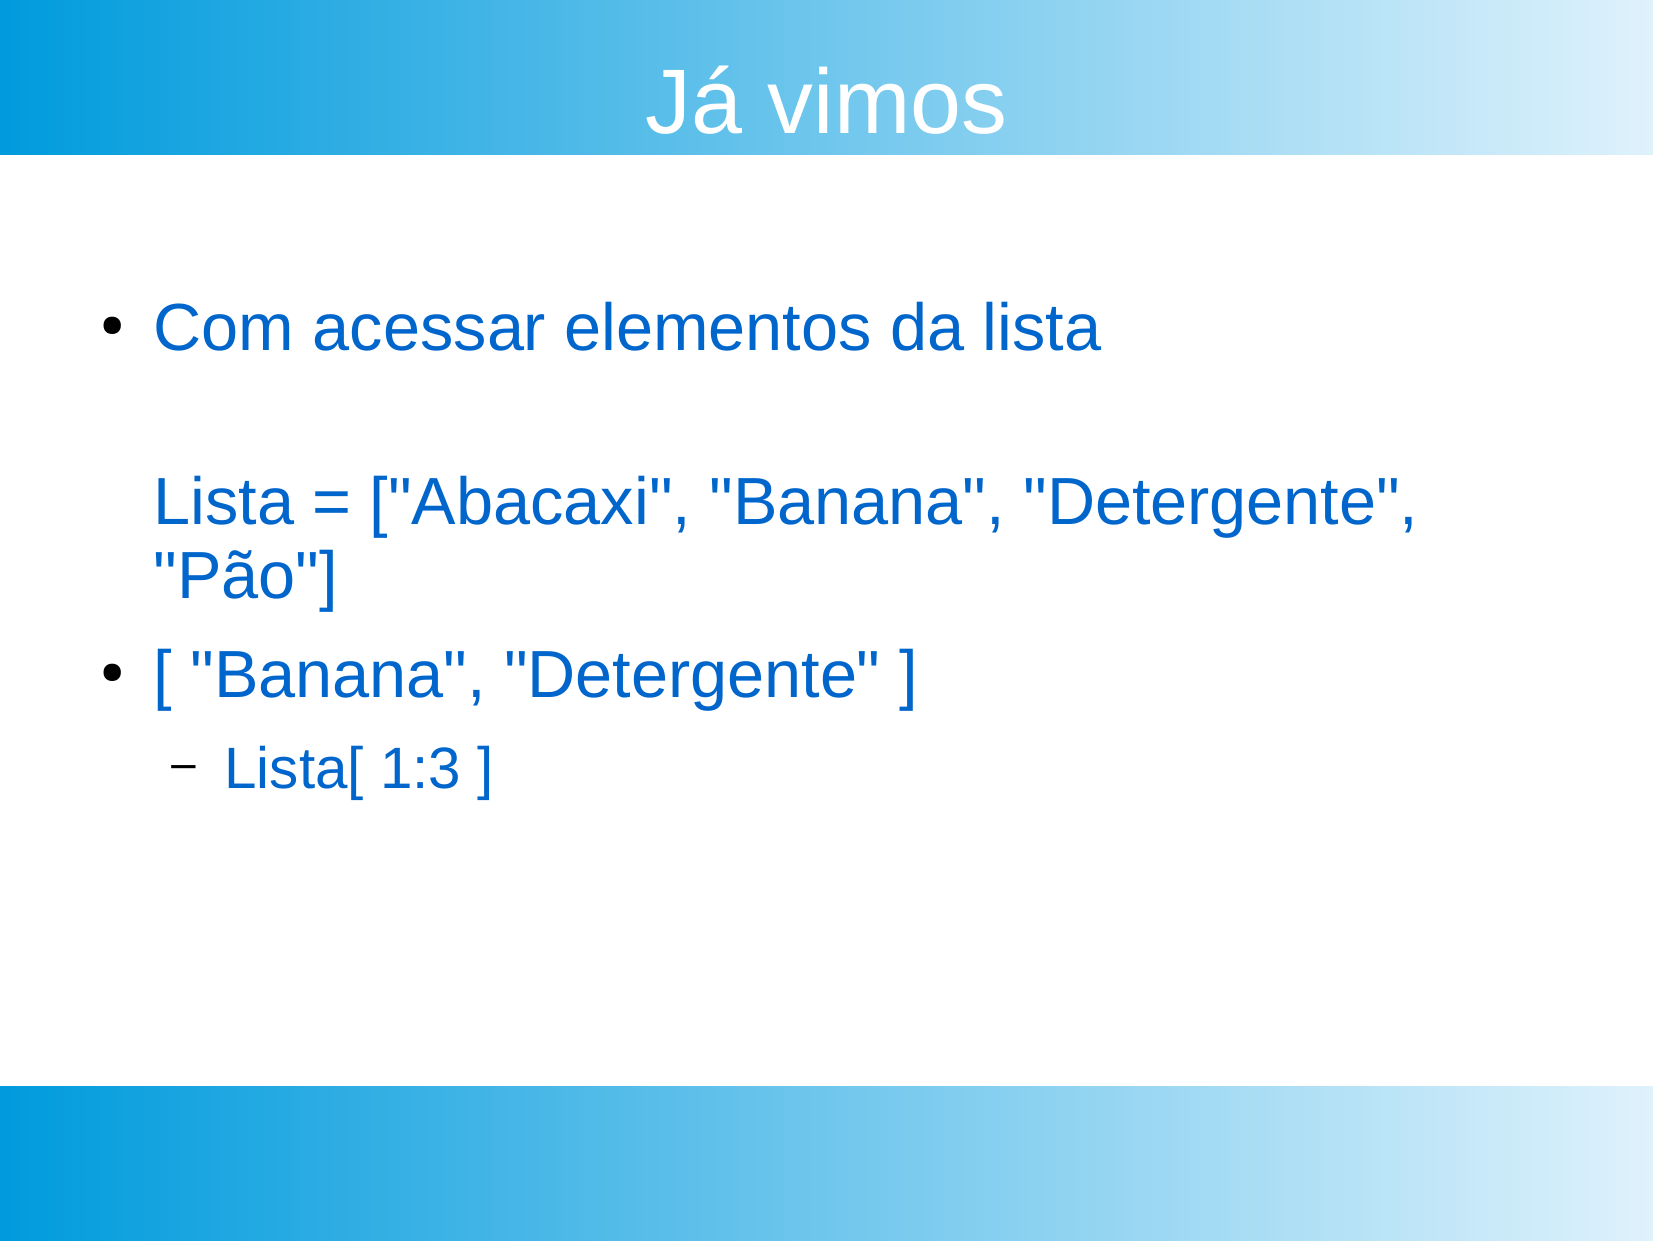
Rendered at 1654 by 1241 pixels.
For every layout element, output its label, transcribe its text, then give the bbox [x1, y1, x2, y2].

title Já vimos [82, 49, 1571, 155]
list Com acessar elementos da lista Lista = ["Abacaxi", "Banana", "Detergente", "Pão"] [ "Banana", "Detergente" ] Lista[ 1:3 ] [82, 290, 1571, 1010]
